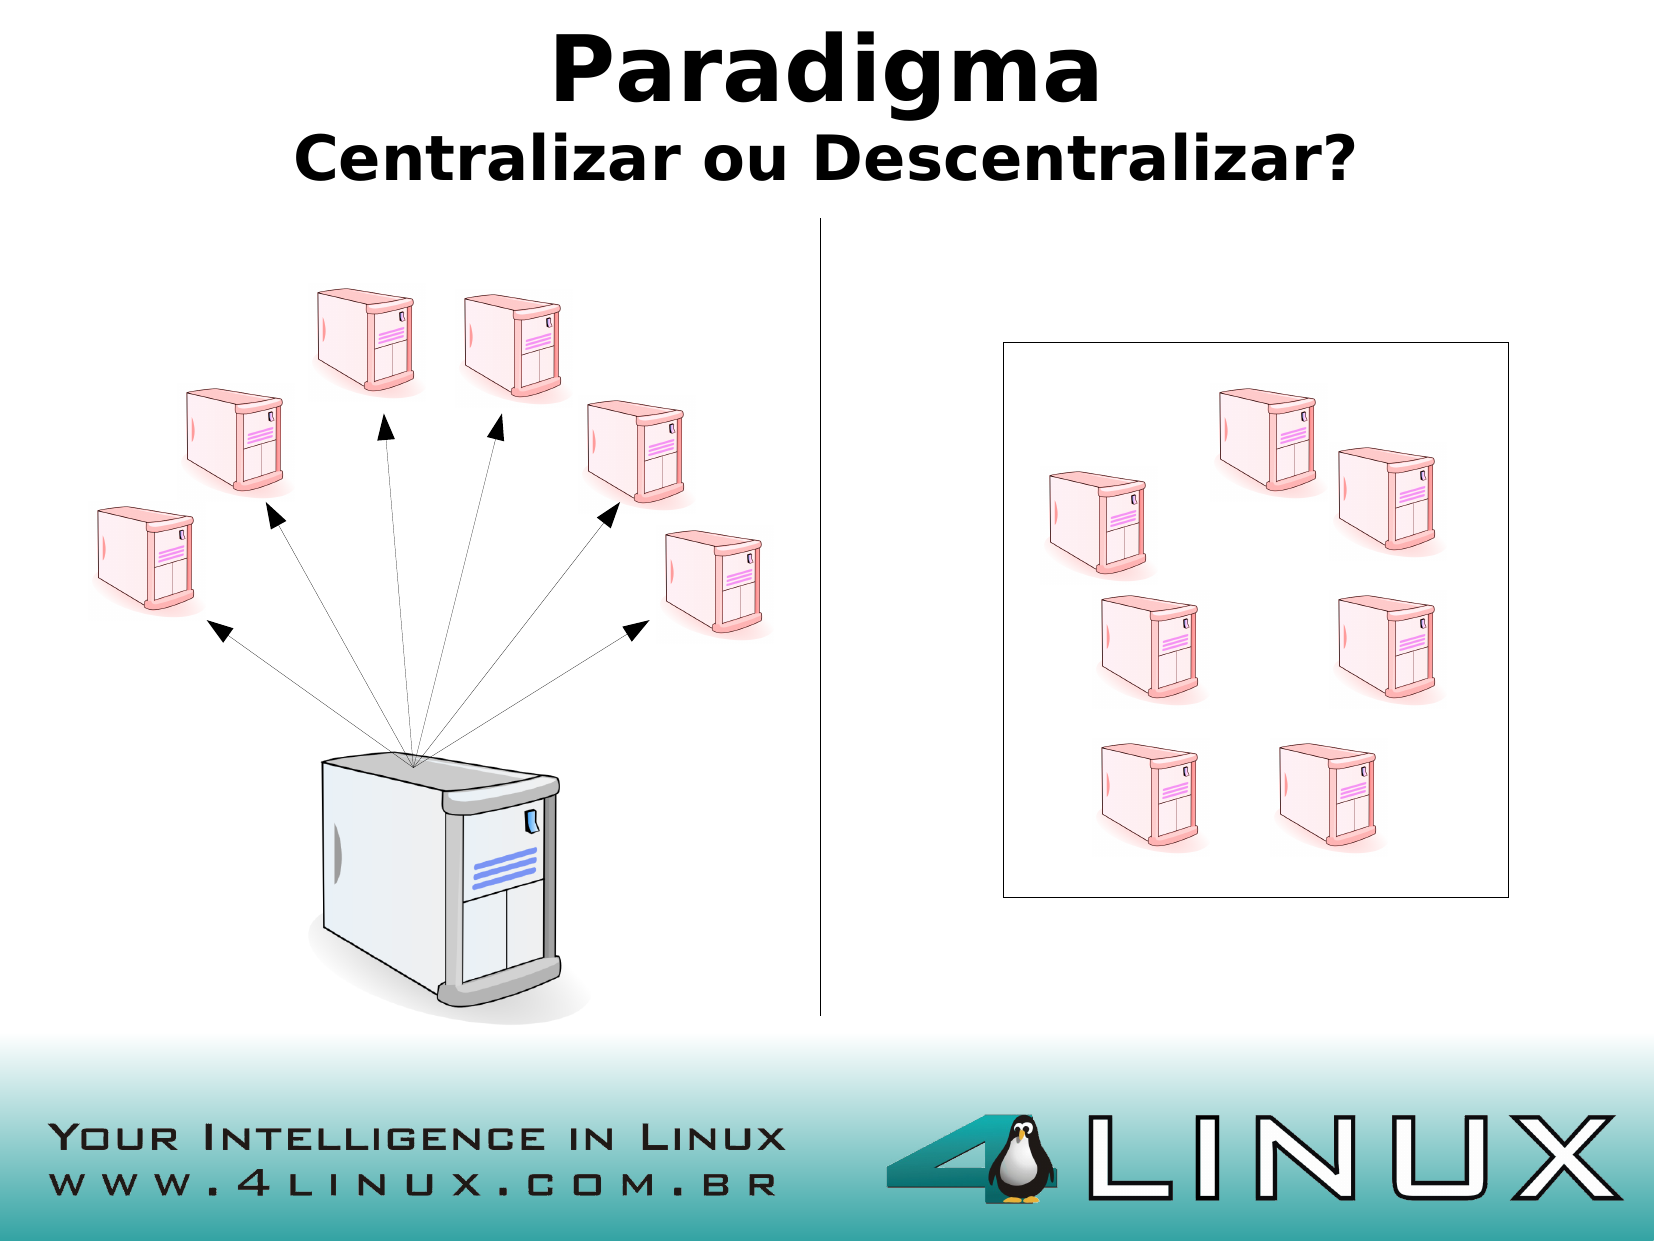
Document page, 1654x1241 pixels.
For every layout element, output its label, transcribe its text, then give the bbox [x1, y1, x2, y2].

picture [578, 395, 696, 514]
picture [374, 738, 411, 765]
picture [418, 738, 459, 764]
picture [1329, 590, 1447, 709]
title Paradigma Centralizar ou Descentralizar? [82, 9, 1571, 202]
picture [1092, 590, 1210, 709]
picture [308, 283, 426, 402]
picture [398, 738, 412, 763]
picture [656, 525, 774, 644]
picture [415, 738, 435, 764]
picture [1092, 738, 1210, 857]
picture [1270, 738, 1388, 857]
picture [298, 738, 591, 1034]
picture [1329, 442, 1447, 562]
picture [88, 383, 295, 621]
picture [1210, 383, 1328, 502]
picture [1040, 466, 1158, 585]
picture [47, 1121, 786, 1196]
picture [455, 289, 573, 408]
picture [885, 1104, 1625, 1211]
picture [412, 738, 420, 761]
